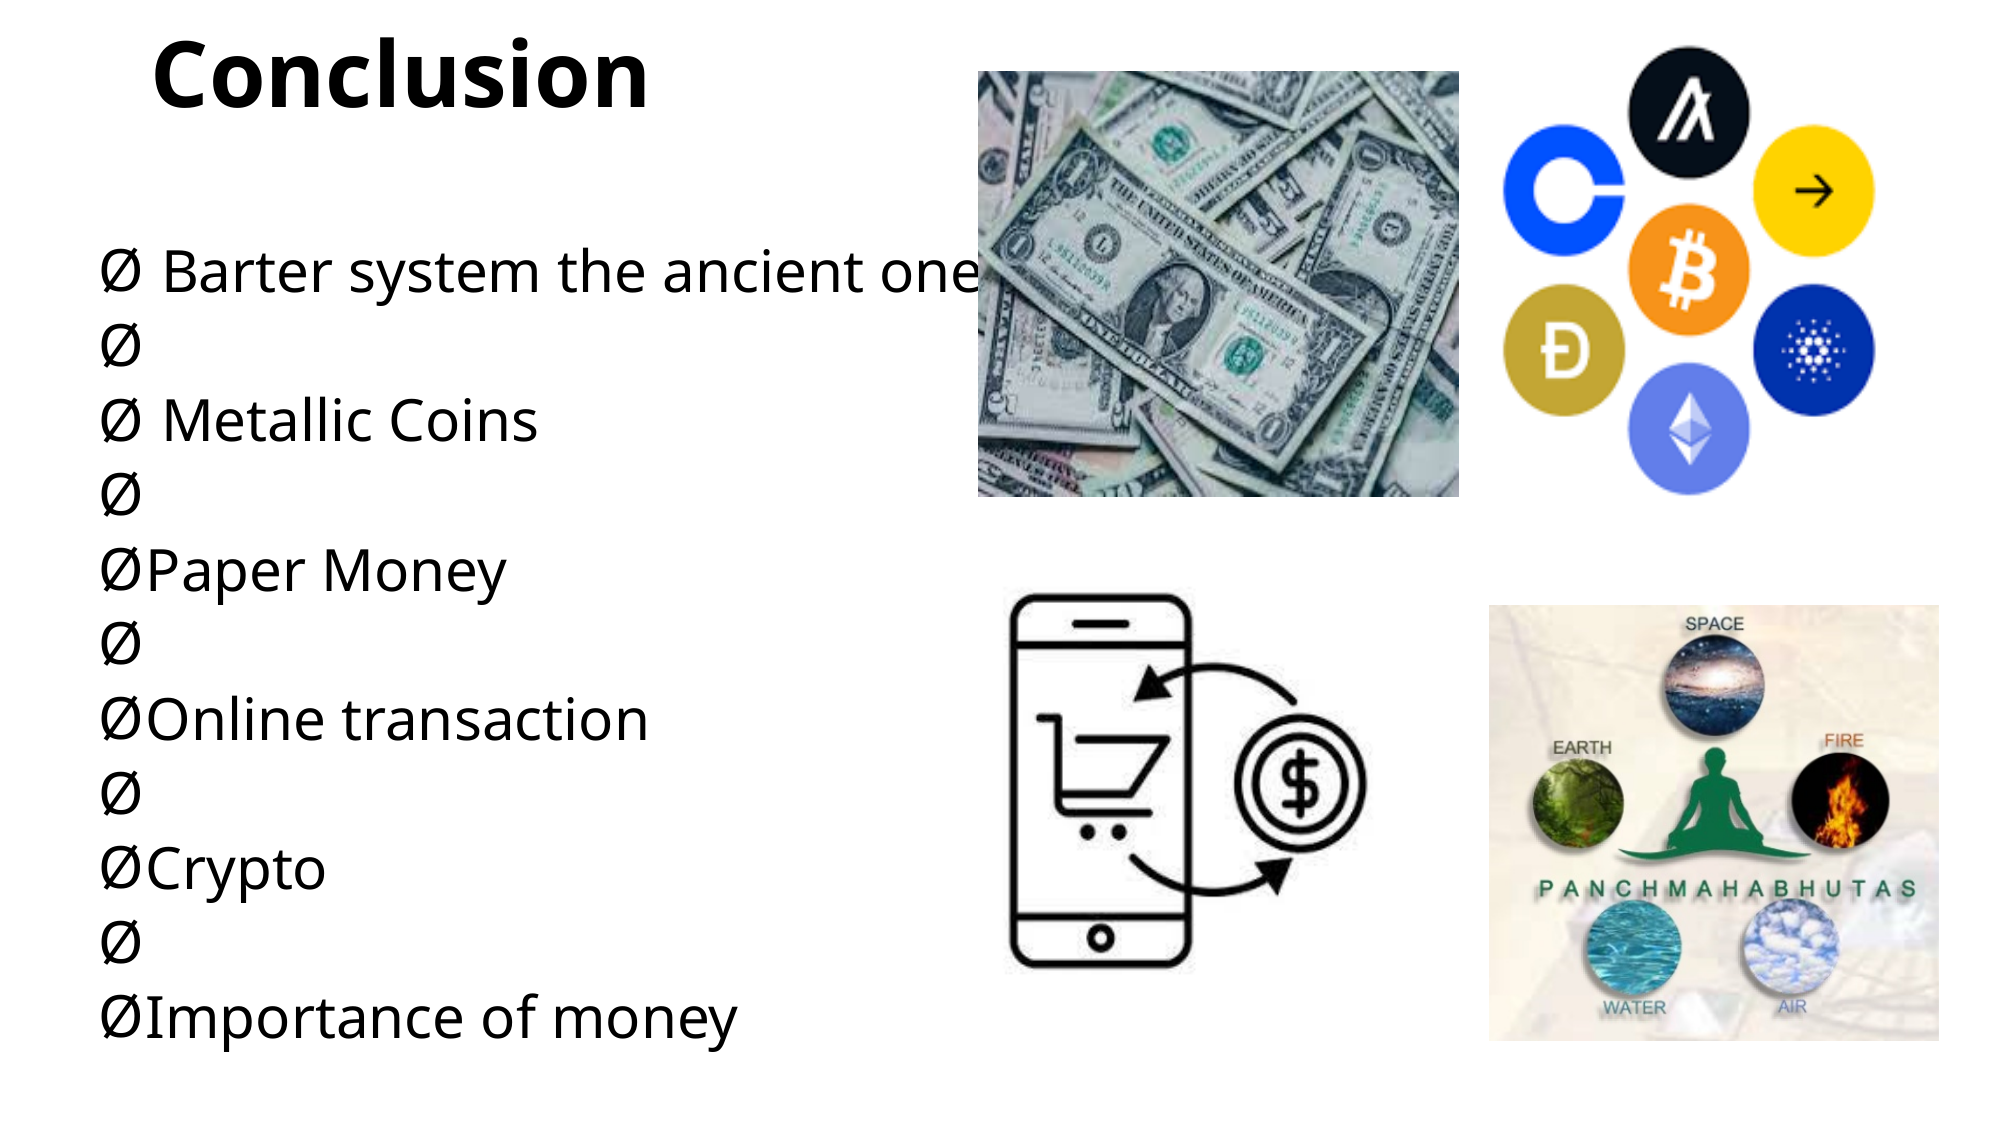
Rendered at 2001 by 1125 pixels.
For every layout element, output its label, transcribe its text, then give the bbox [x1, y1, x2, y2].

picture [989, 535, 1388, 986]
text_box Barter system the ancient one Metallic Coins Paper Money Online transaction Crypto Importance of money [83, 226, 1152, 1020]
picture [978, 21, 1993, 516]
picture [1489, 605, 1940, 1041]
text_box Conclusion [135, 8, 1034, 135]
